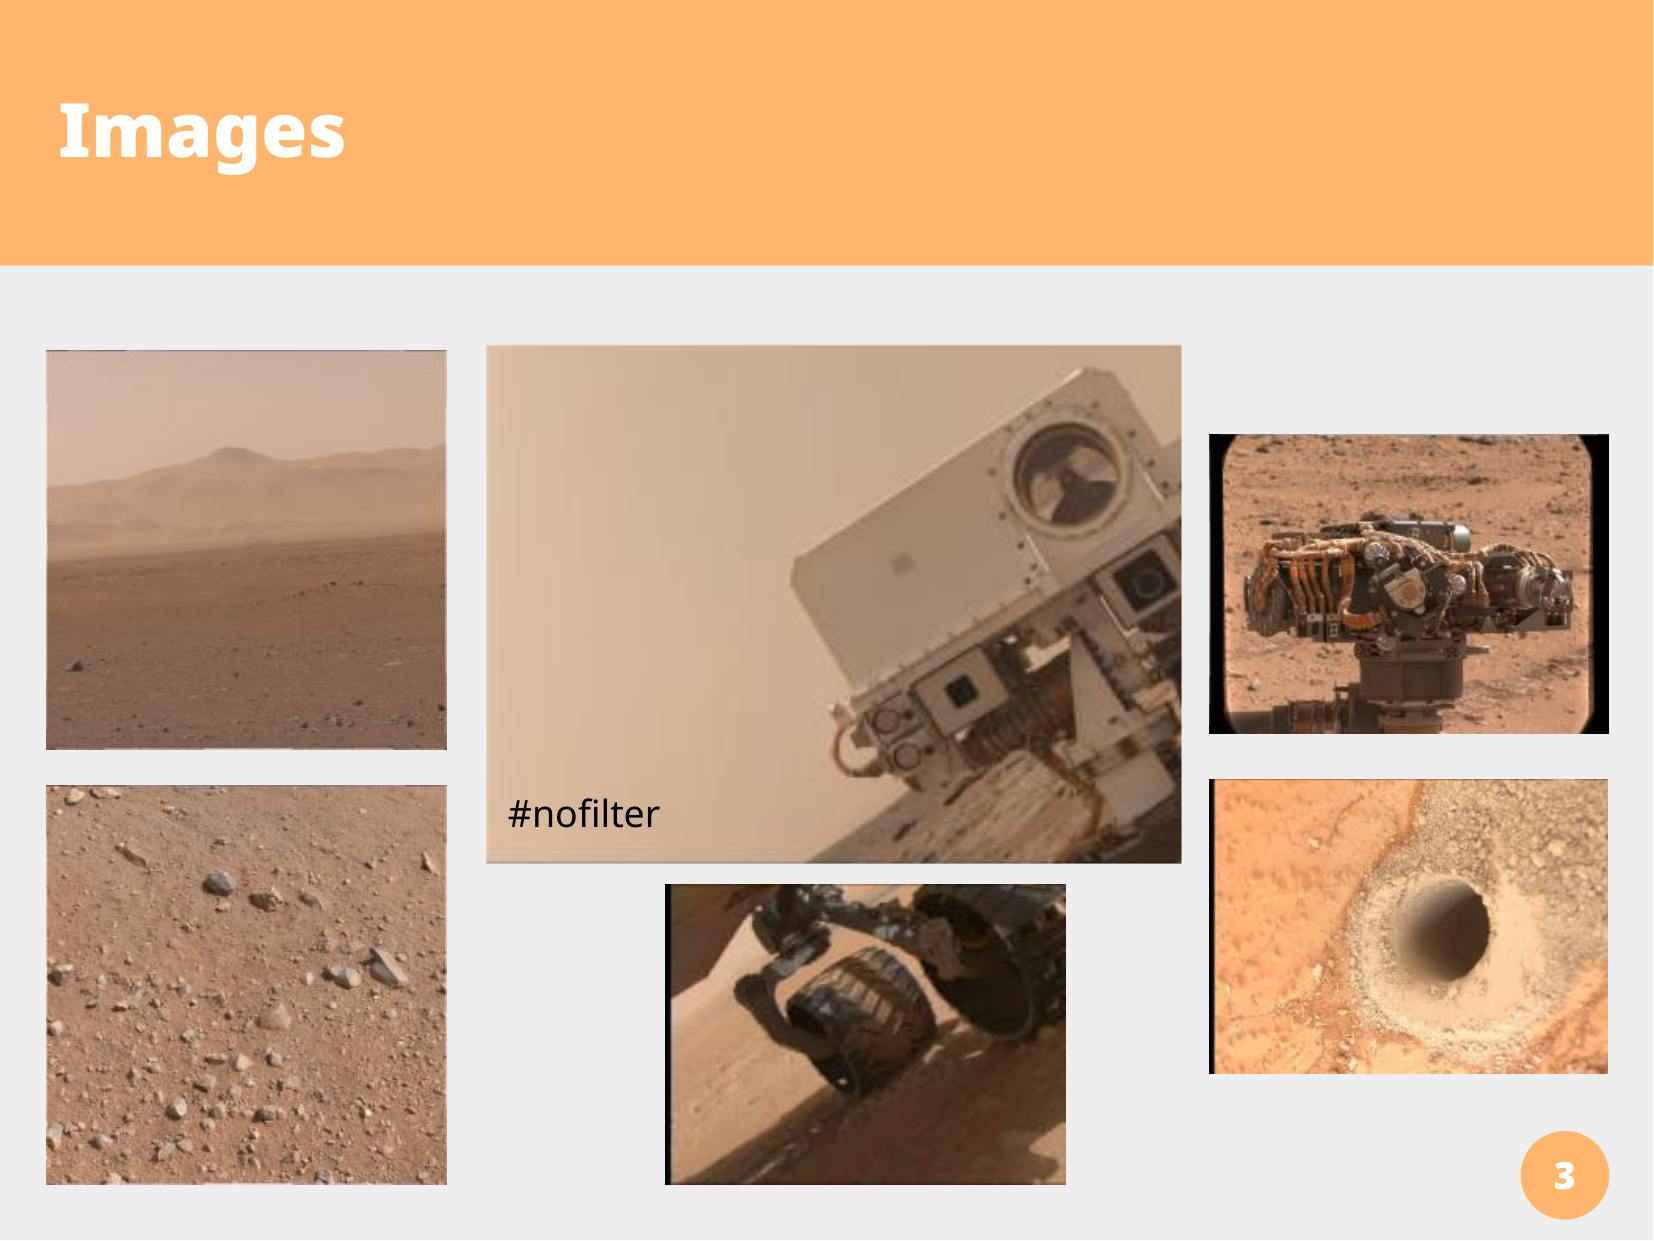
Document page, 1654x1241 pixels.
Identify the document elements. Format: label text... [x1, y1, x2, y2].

picture [1209, 779, 1608, 1074]
picture [46, 785, 447, 1186]
title Images [59, 49, 1595, 207]
picture [46, 350, 447, 751]
picture [665, 884, 1066, 1185]
picture [1209, 434, 1609, 734]
picture [485, 345, 1182, 864]
text_box #nofilter [493, 780, 1141, 882]
